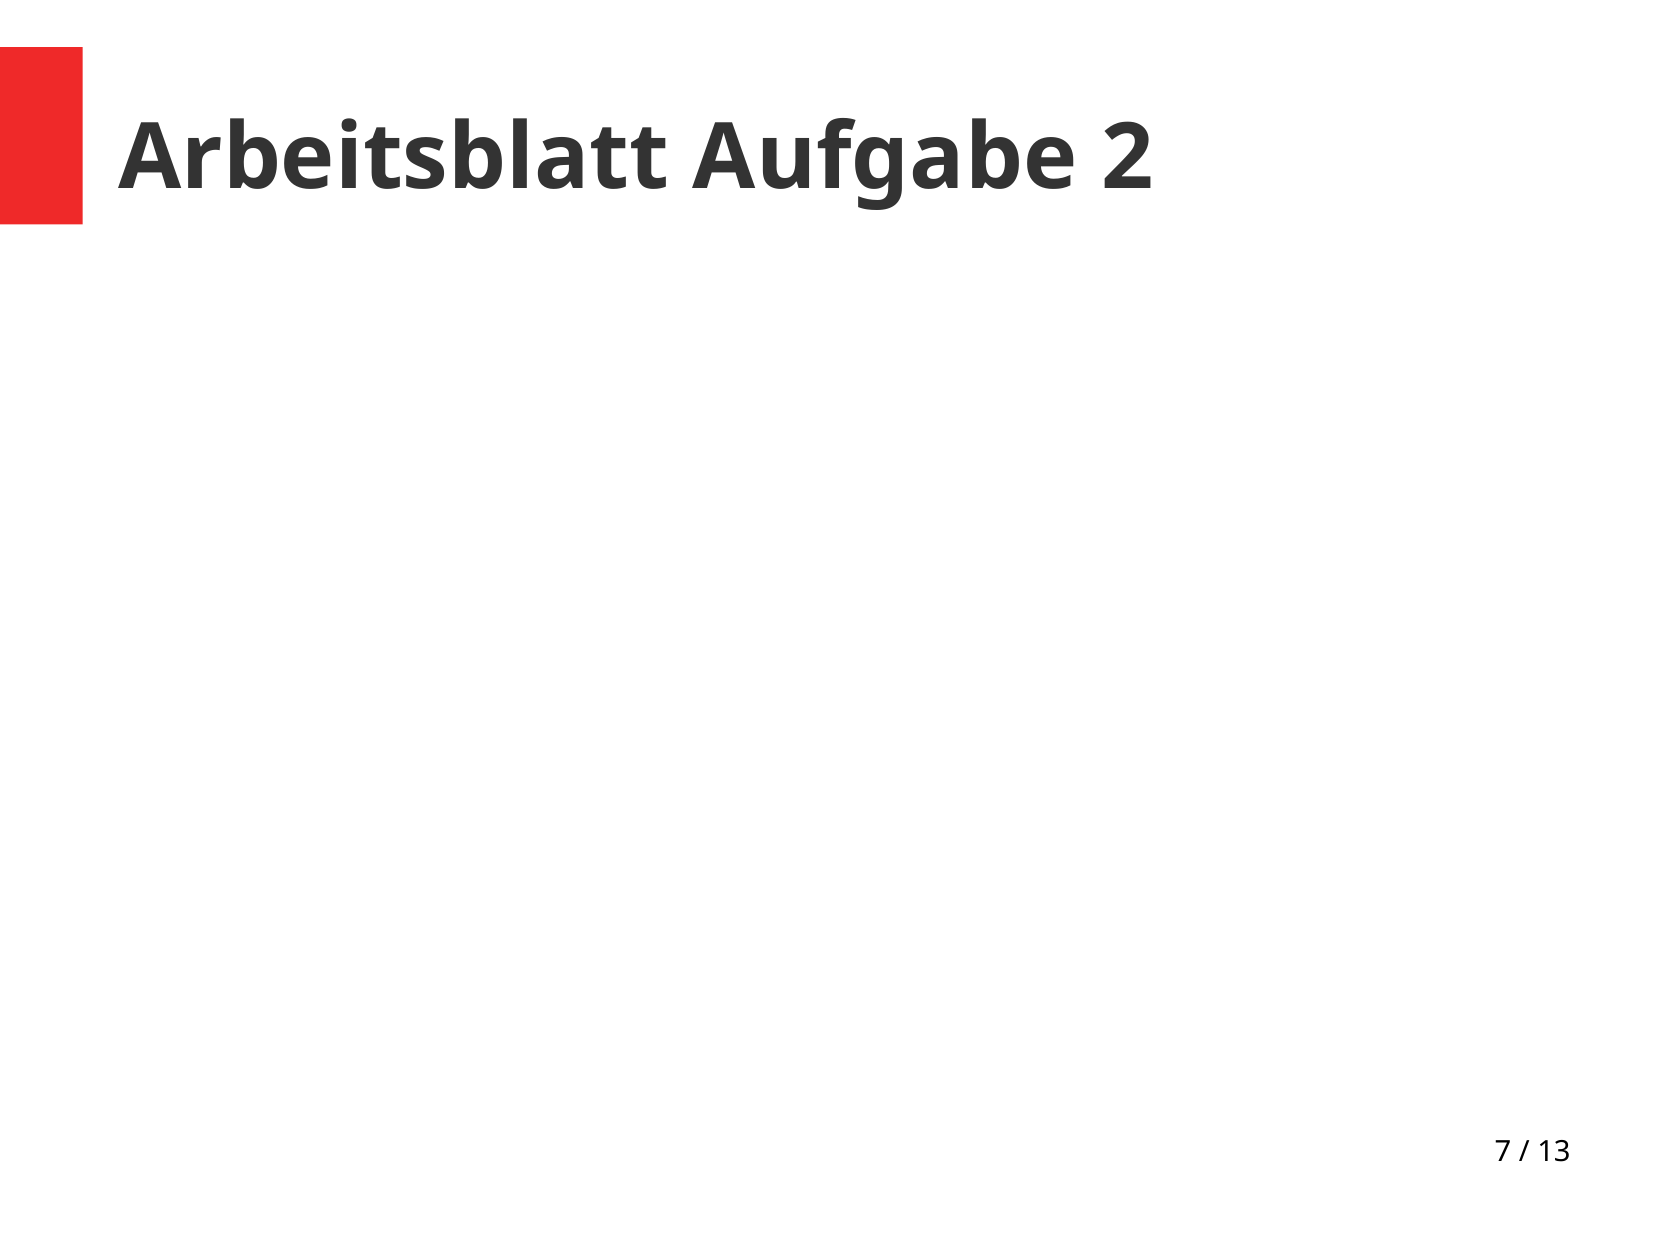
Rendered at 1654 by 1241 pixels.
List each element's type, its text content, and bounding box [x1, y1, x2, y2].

title Arbeitsblatt Aufgabe 2 [118, 49, 1571, 257]
